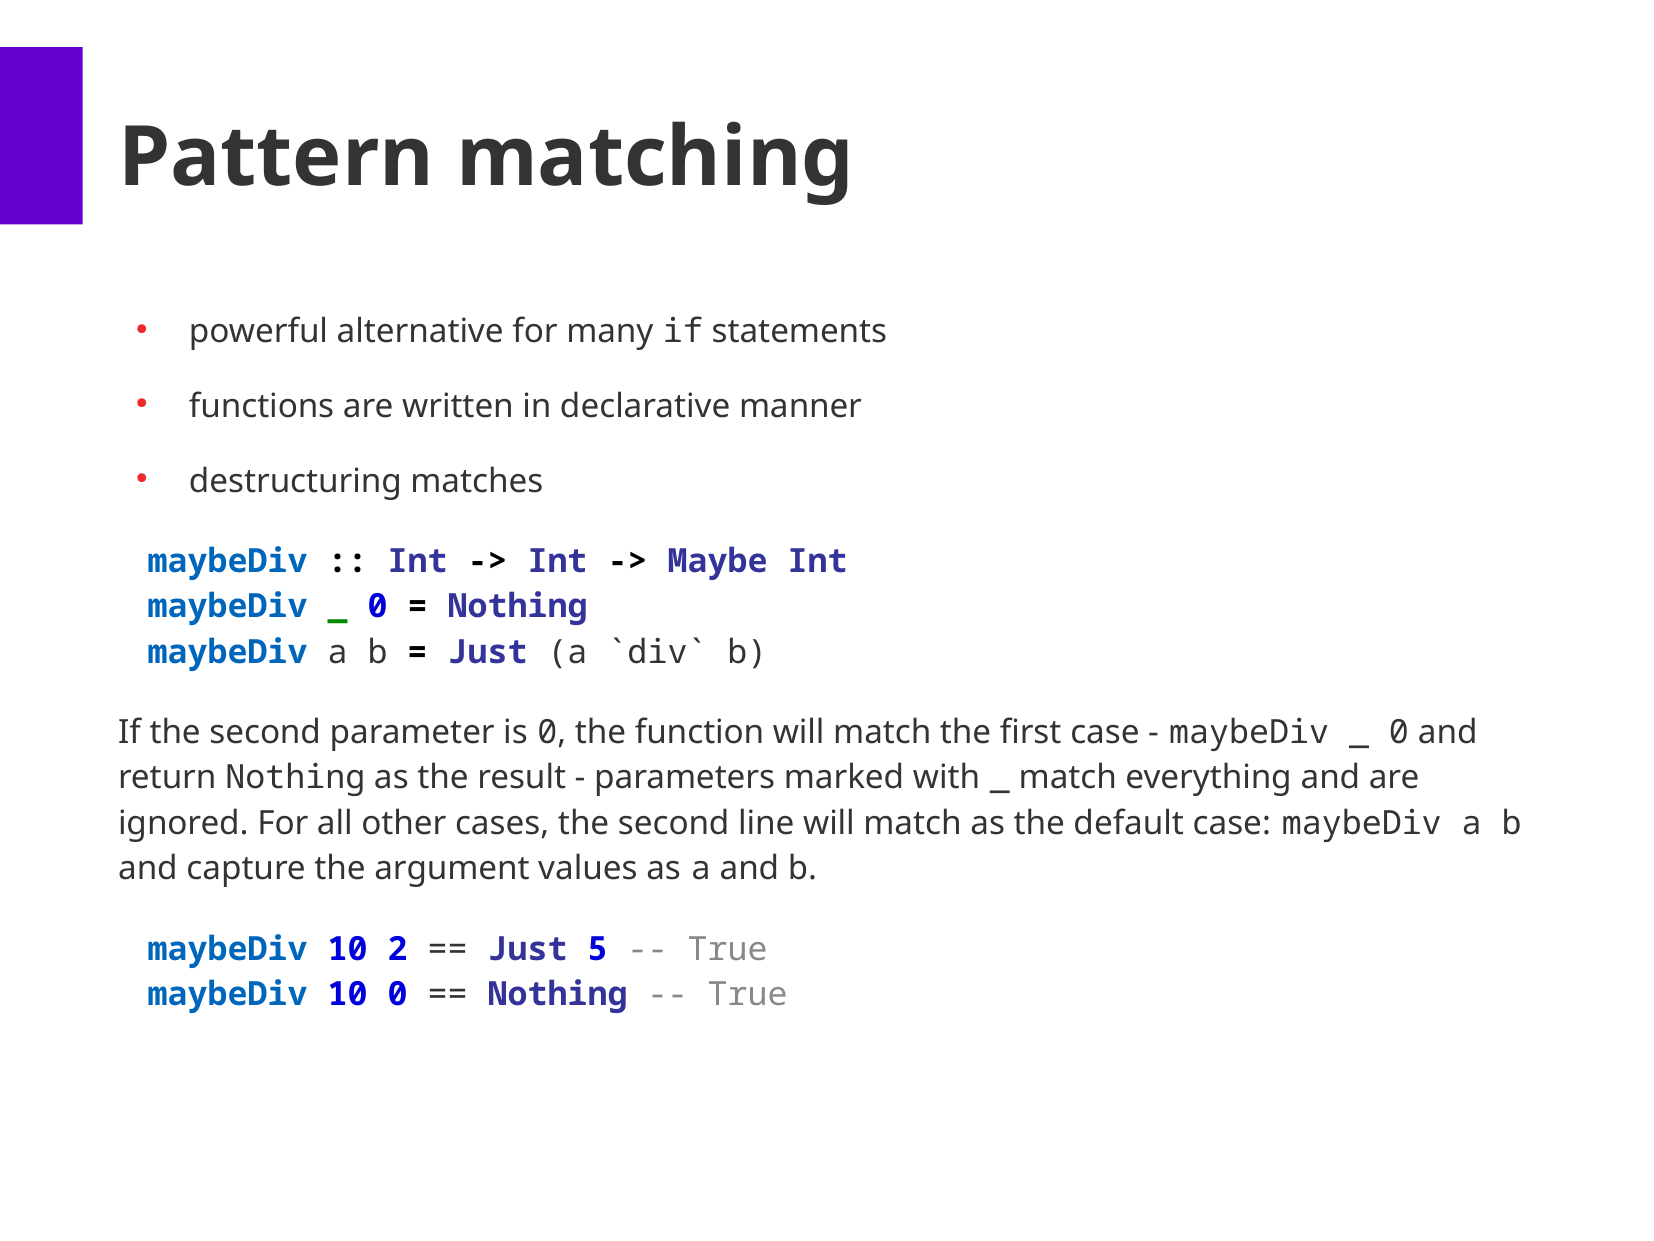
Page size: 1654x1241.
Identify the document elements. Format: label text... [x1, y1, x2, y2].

list powerful alternative for many if statements functions are written in declarative manner destructuring matches maybeDiv :: Int -> Int -> Maybe Int maybeDiv _ 0 = Nothing maybeDiv a b = Just (a `div` b) If the second parameter is 0, the function will match the first case - maybeDiv _ 0 and return Nothing as the result - parameters marked with _ match everything and are ignored. For all other cases, the second line will match as the default case: maybeDiv a b and capture the argument values as a and b. maybeDiv 10 2 == Just 5 -- True maybeDiv 10 0 == Nothing -- True [118, 307, 1536, 1074]
title Pattern matching [118, 49, 1571, 257]
